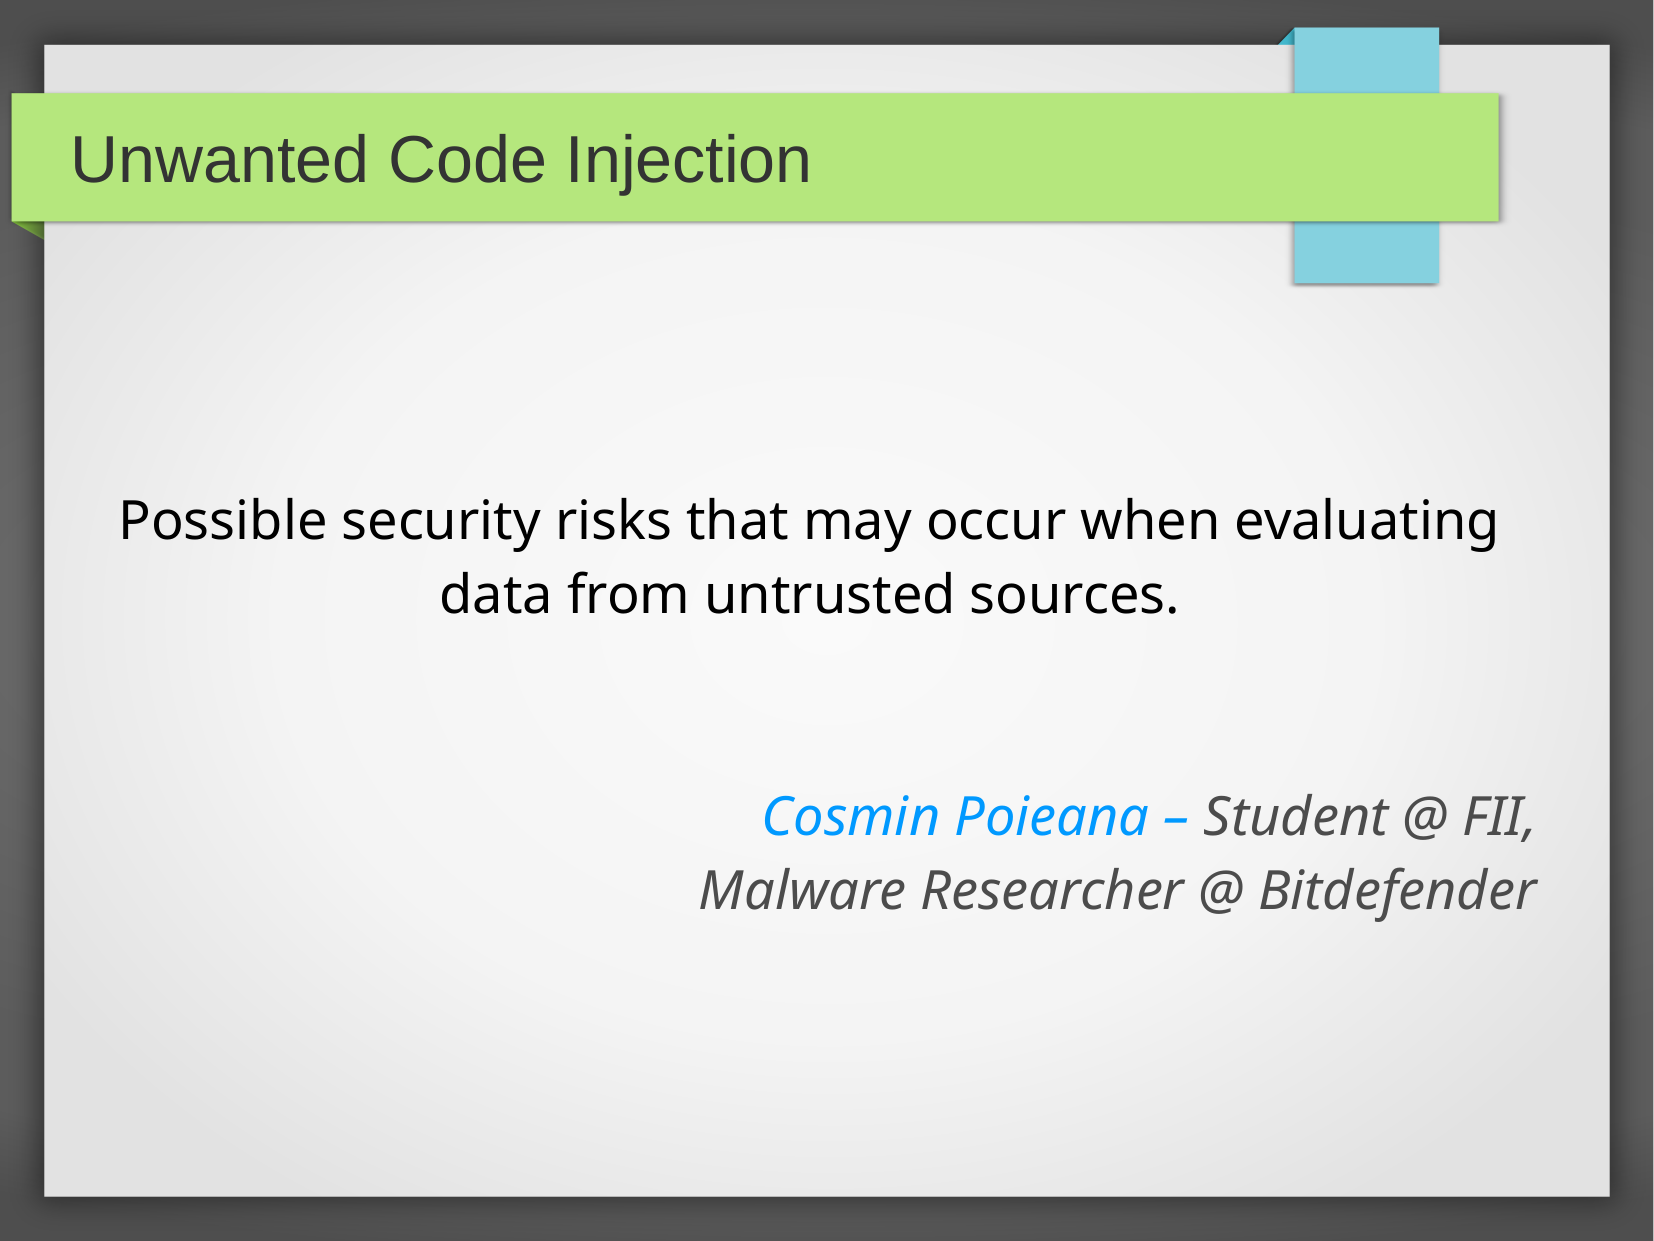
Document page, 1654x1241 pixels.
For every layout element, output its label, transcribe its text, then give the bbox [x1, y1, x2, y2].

title Unwanted Code Injection [70, 106, 1229, 213]
subtitle Possible security risks that may occur when evaluating data from untrusted sources. Cosmin Poieana – Student @ FII, Malware Researcher @ Bitdefender [82, 343, 1538, 1063]
picture [0, 0, 1654, 1241]
